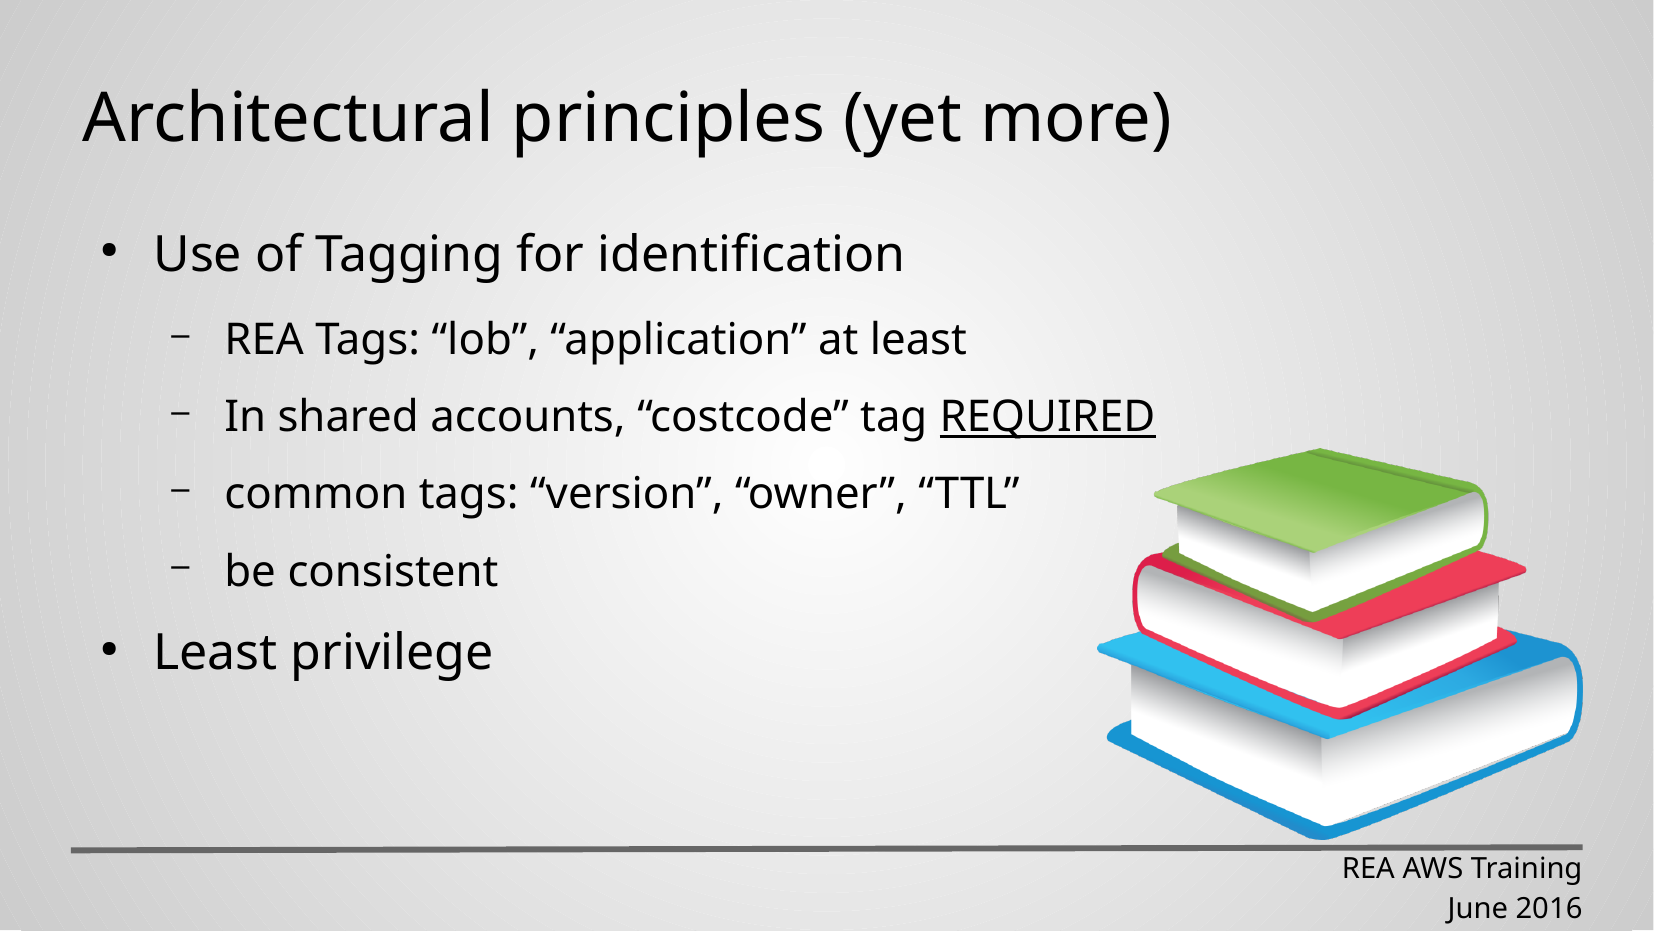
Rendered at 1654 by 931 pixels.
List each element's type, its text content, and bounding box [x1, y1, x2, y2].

picture [1097, 448, 1583, 840]
list Use of Tagging for identification REA Tags: “lob”, “application” at least In shared accounts, “costcode” tag REQUIRED common tags: “version”, “owner”, “TTL” be consistent Least privilege [82, 217, 1571, 827]
title Architectural principles (yet more) [82, 36, 1571, 193]
